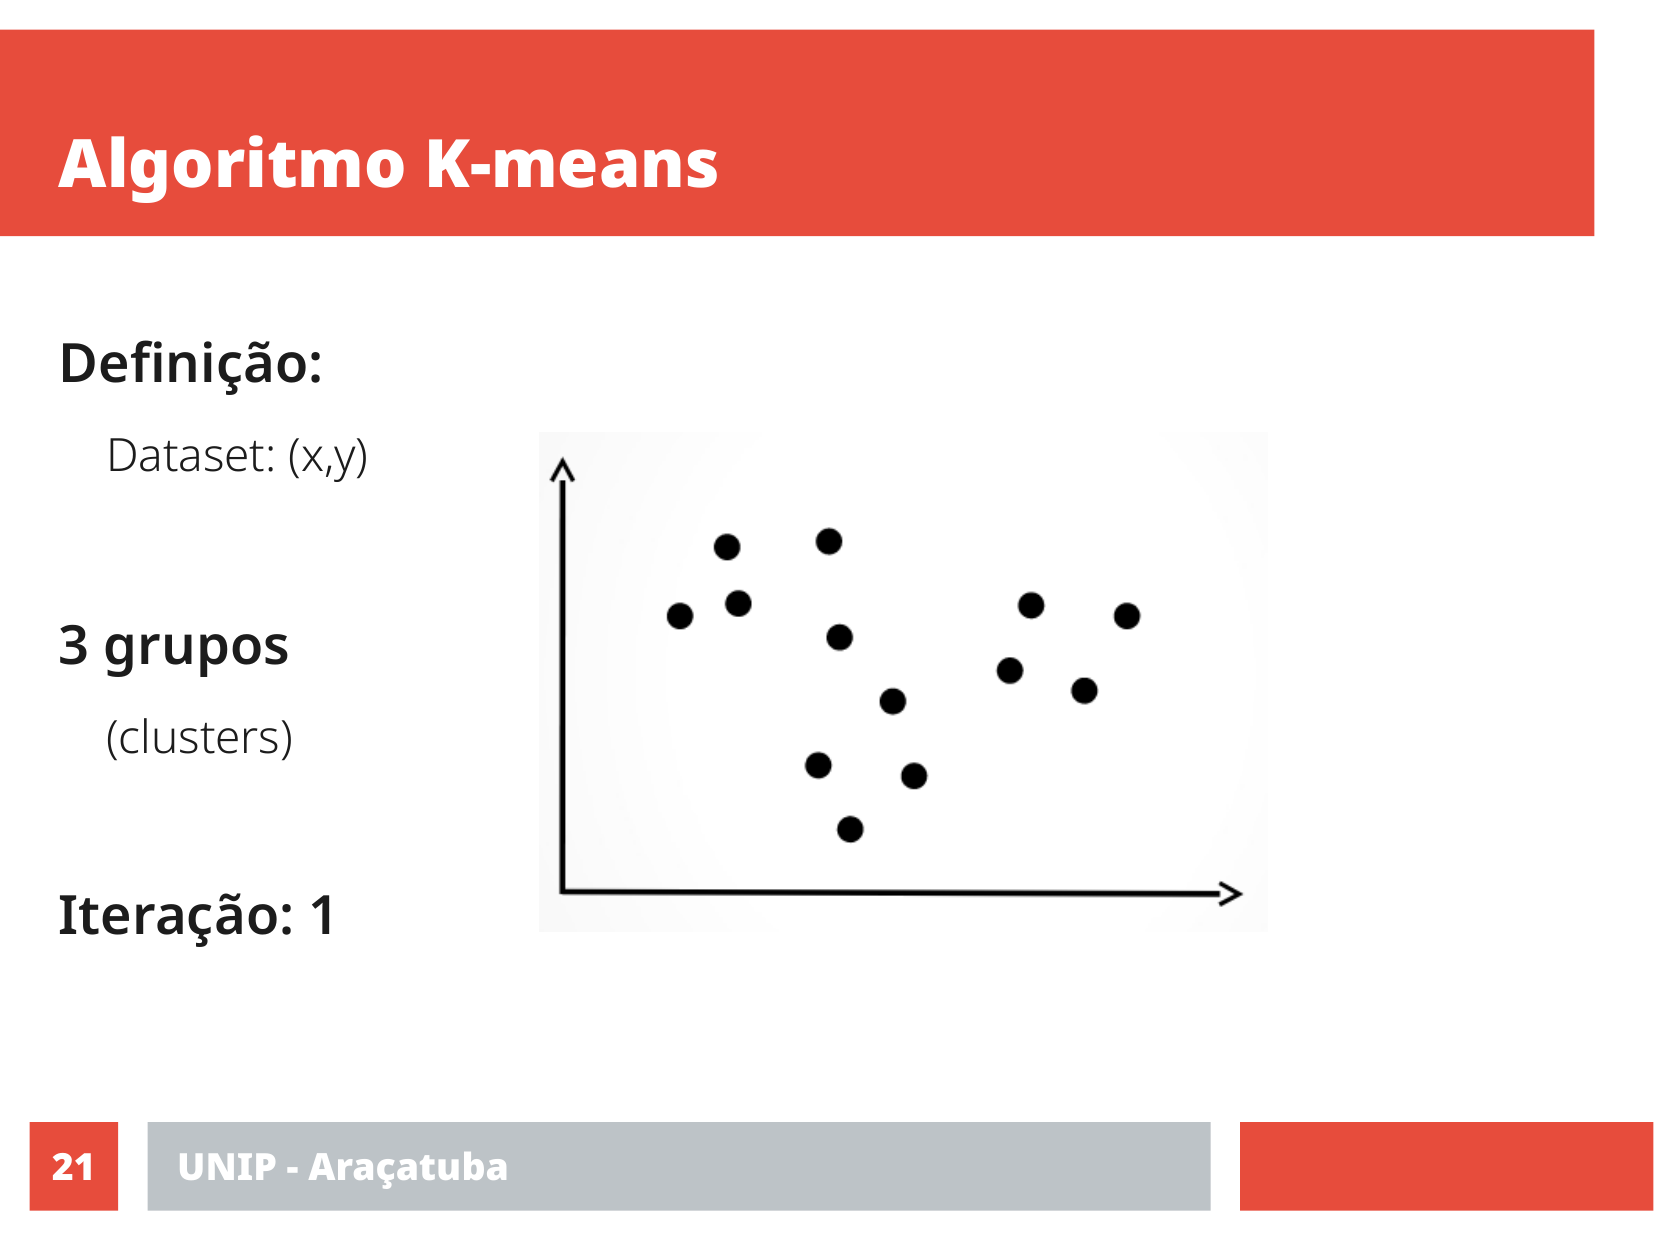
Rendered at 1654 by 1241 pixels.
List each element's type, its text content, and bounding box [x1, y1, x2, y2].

list Definição: Dataset: (x,y) 3 grupos (clusters) Iteração: 1 [59, 324, 1565, 1093]
title Algoritmo K-means [59, 59, 1595, 207]
picture [539, 432, 1268, 932]
